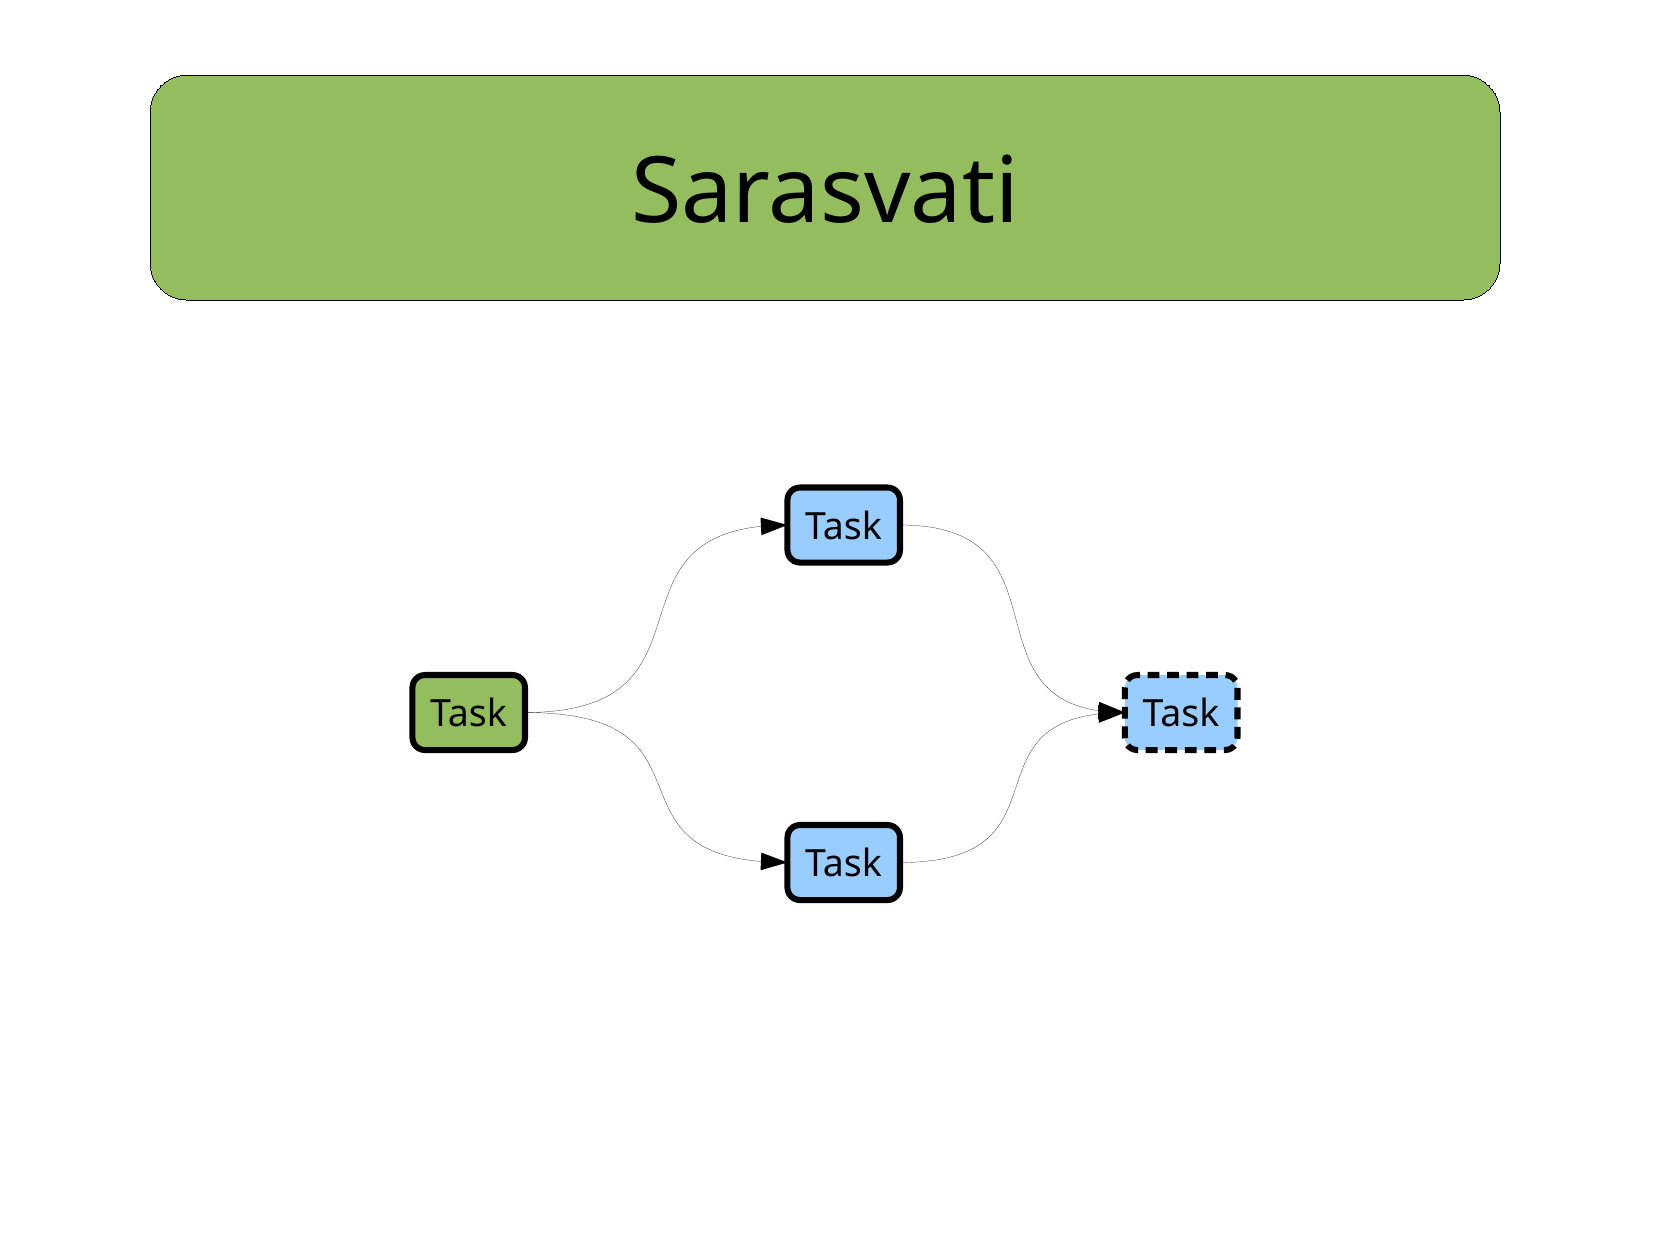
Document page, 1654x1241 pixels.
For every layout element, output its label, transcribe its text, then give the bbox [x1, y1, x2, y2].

text_box Task [1124, 675, 1238, 751]
text_box Task [787, 487, 901, 563]
text_box Task [412, 675, 526, 751]
text_box Task [787, 825, 901, 901]
text_box Sarasvati [150, 75, 1501, 301]
